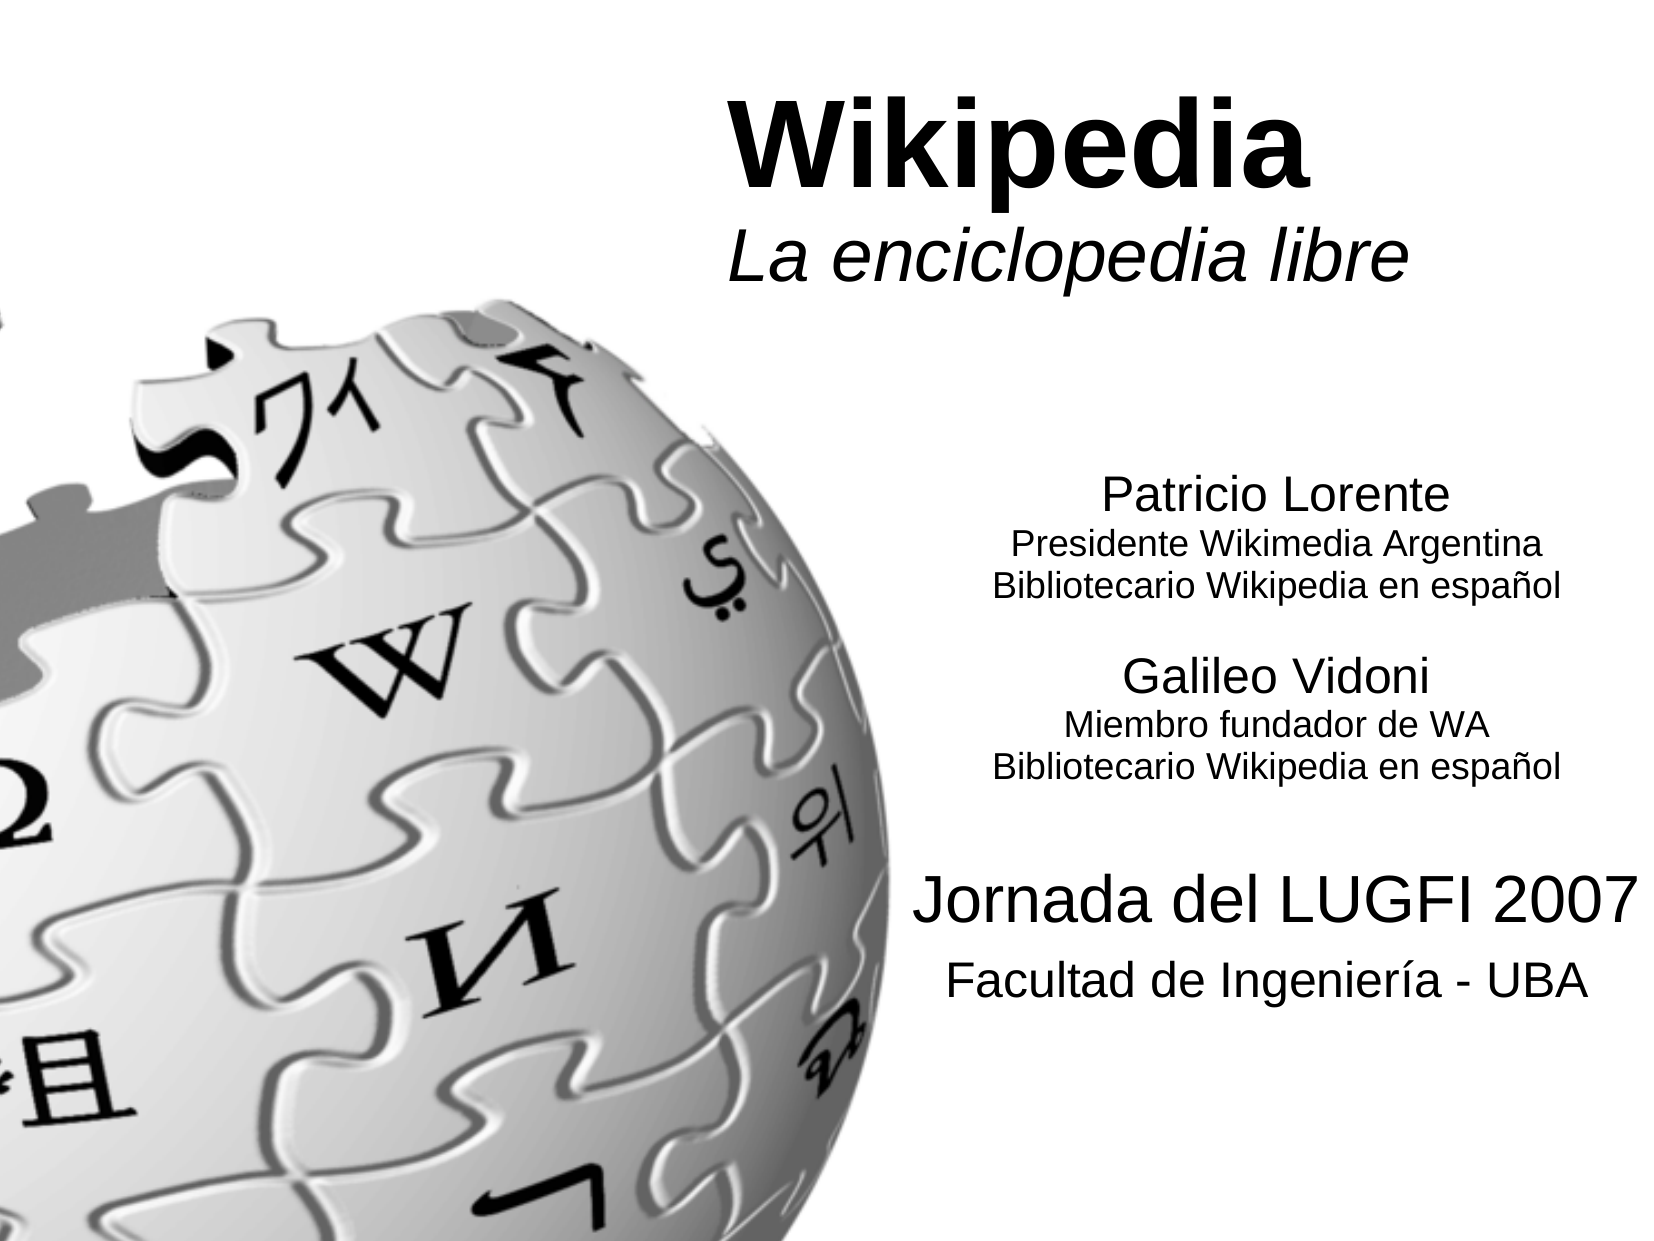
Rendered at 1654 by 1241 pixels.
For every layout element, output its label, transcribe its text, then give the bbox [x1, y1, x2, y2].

text_box Wikipedia La enciclopedia libre [712, 66, 1576, 306]
picture [0, 271, 907, 1241]
text_box Patricio Lorente Presidente Wikimedia Argentina Bibliotecario Wikipedia en español Galileo Vidoni Miembro fundador de WA Bibliotecario Wikipedia en español Jornada del LUGFI 2007 Facultad de Ingeniería - UBA [907, 353, 1654, 1172]
